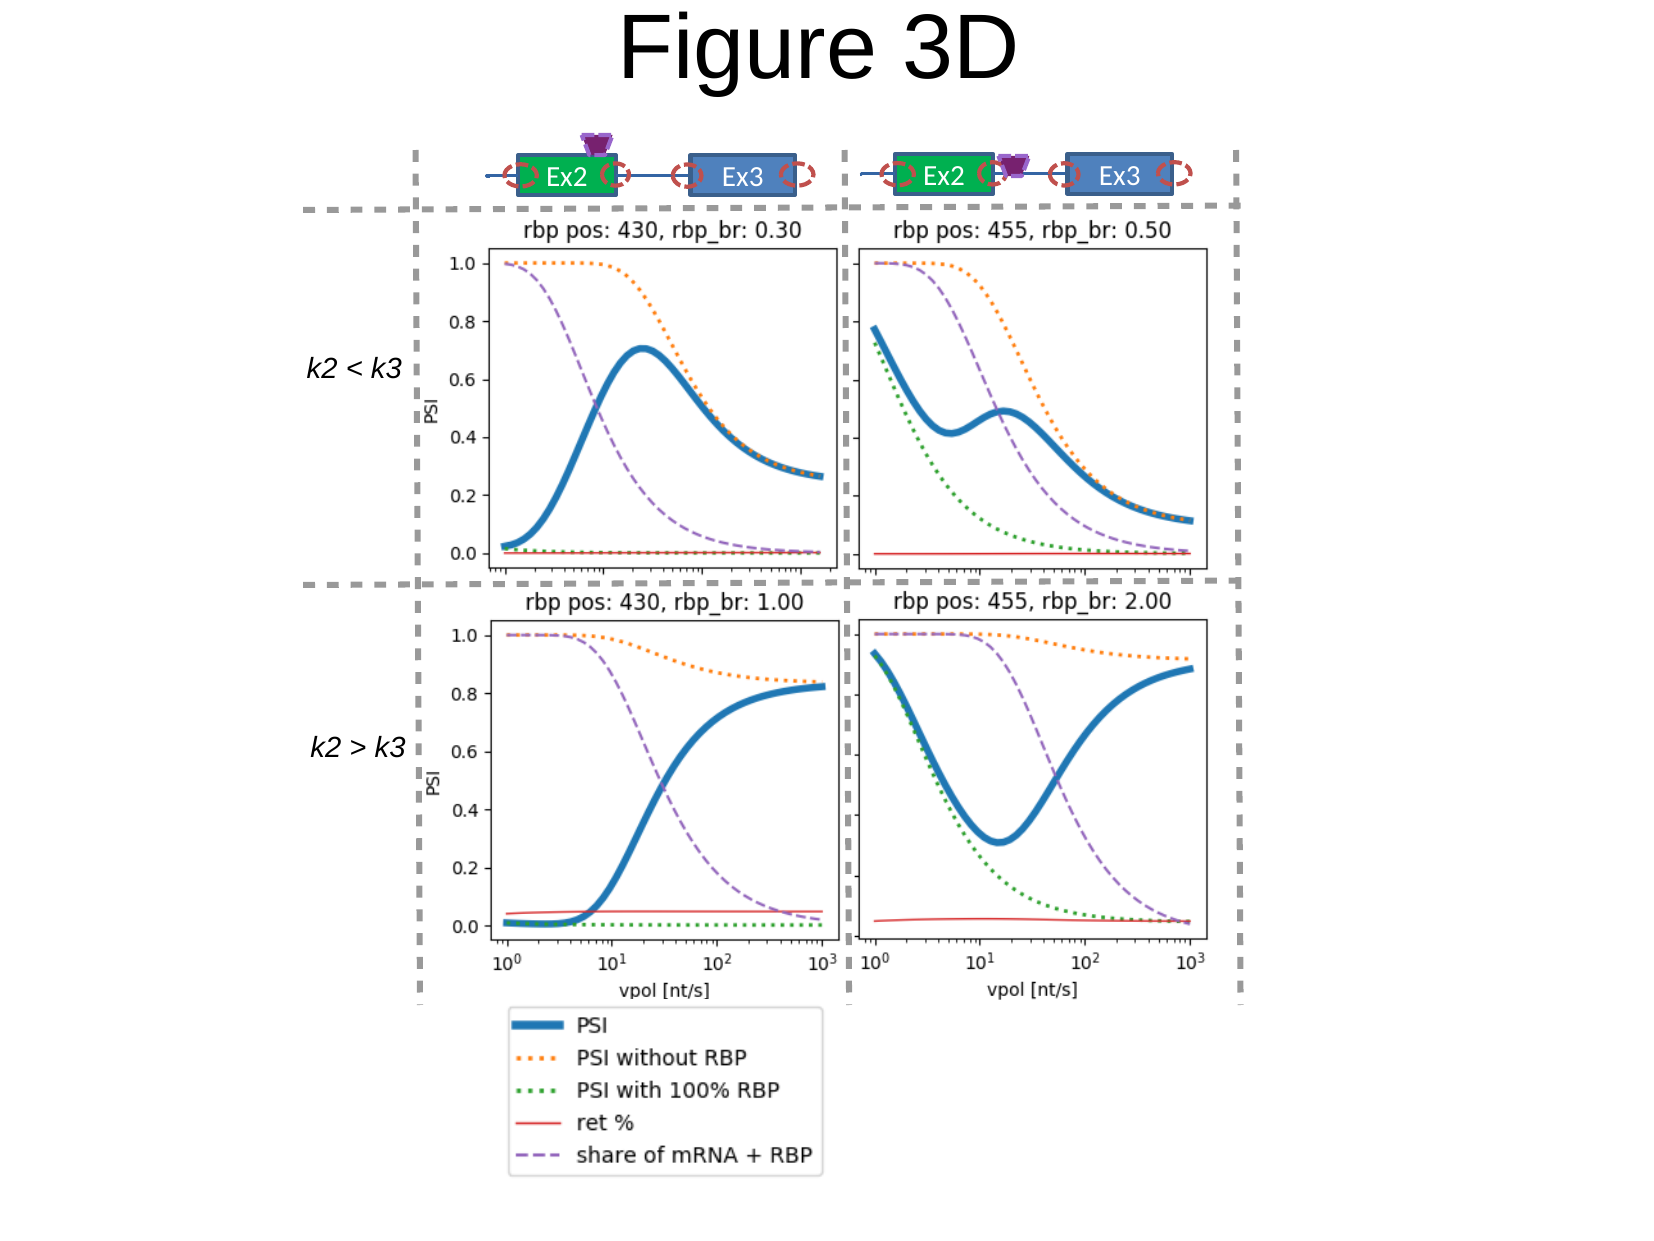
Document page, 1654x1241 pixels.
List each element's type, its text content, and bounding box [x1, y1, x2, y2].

text_box k2 > k3 [295, 723, 406, 781]
picture [404, 201, 1224, 1191]
text_box [581, 134, 613, 156]
text_box Ex3 [1067, 153, 1173, 194]
text_box Ex2 [518, 155, 616, 195]
text_box Ex2 [895, 153, 993, 194]
text_box [998, 155, 1030, 177]
title Figure 3D [75, 0, 1564, 151]
text_box Ex3 [690, 155, 796, 195]
text_box k2 < k3 [291, 345, 404, 402]
